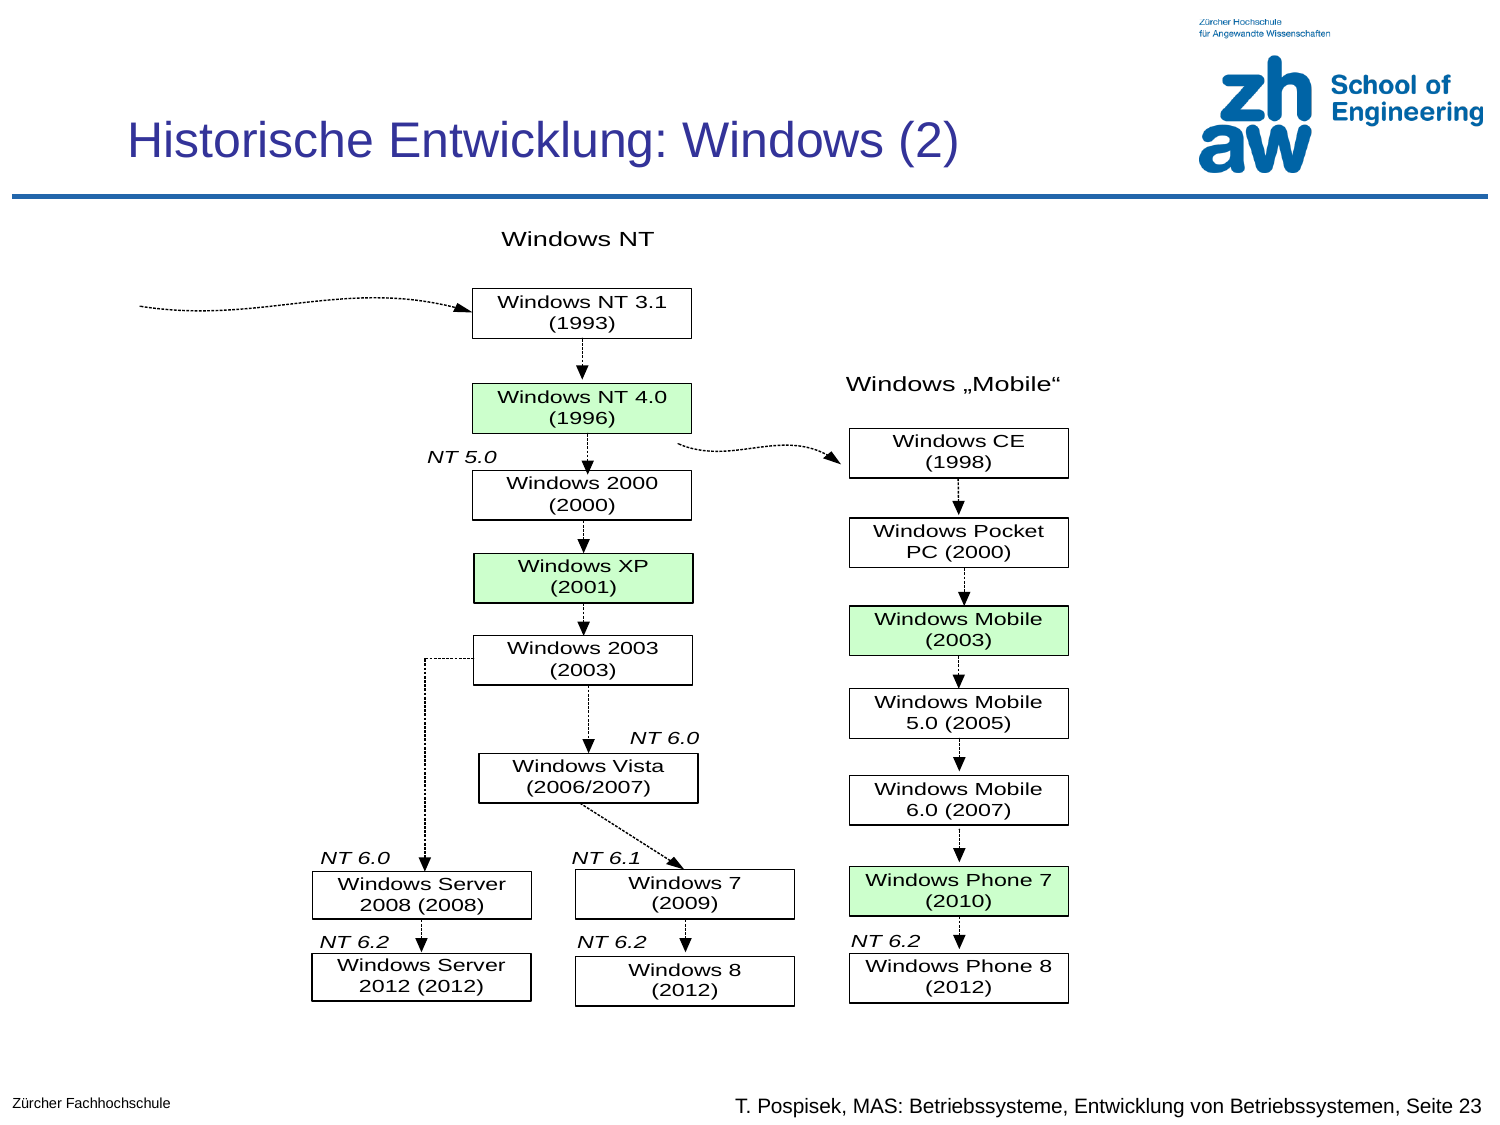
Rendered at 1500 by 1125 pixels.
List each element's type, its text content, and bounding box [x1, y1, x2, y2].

title Historische Entwicklung: Windows (2) [112, 50, 1391, 175]
picture [1199, 19, 1483, 173]
picture [118, 212, 1094, 1038]
